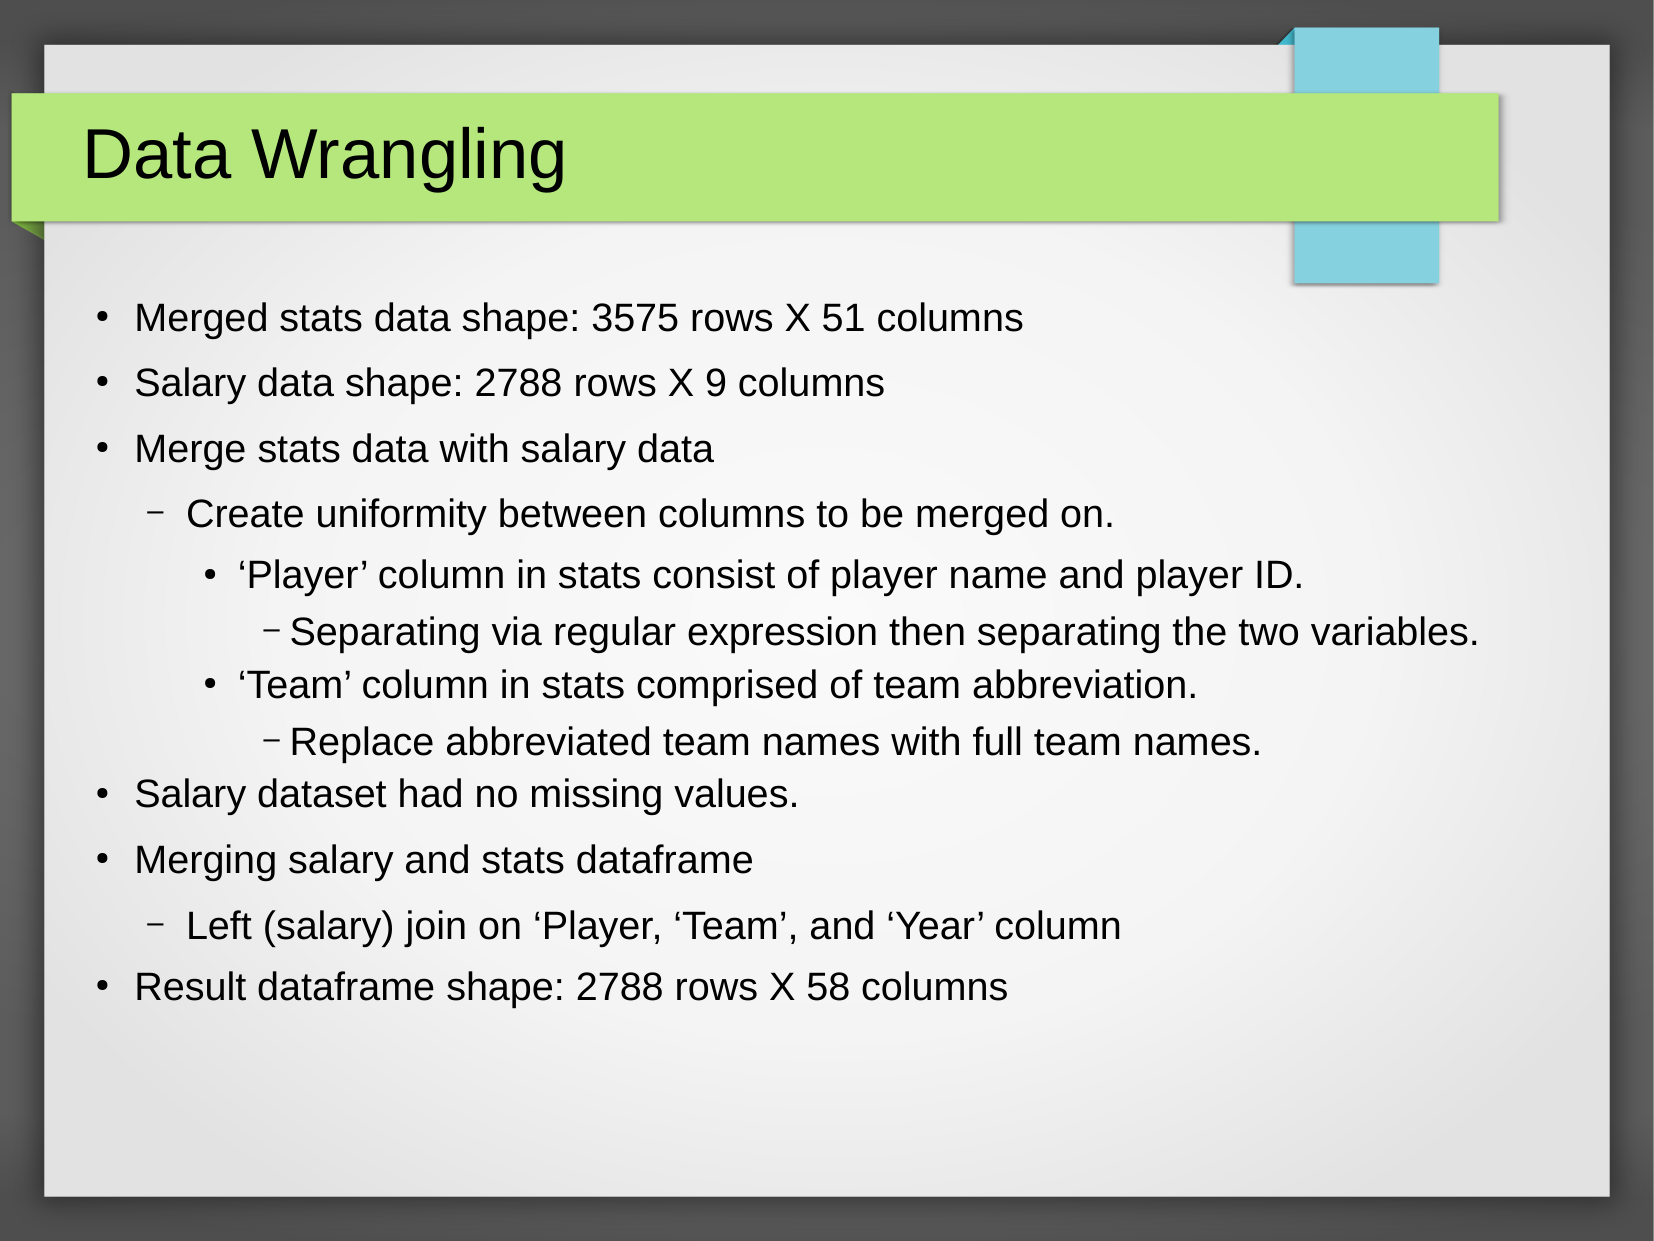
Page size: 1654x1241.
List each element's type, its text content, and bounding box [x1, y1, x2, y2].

picture [0, 0, 1654, 1241]
list Merged stats data shape: 3575 rows X 51 columns Salary data shape: 2788 rows X 9 columns Merge stats data with salary data Create uniformity between columns to be merged on. ‘Player’ column in stats consist of player name and player ID. Separating via regular expression then separating the two variables. ‘Team’ column in stats comprised of team abbreviation. Replace abbreviated team names with full team names. Salary dataset had no missing values. Merging salary and stats dataframe Left (salary) join on ‘Player, ‘Team’, and ‘Year’ column Result dataframe shape: 2788 rows X 58 columns [82, 295, 1571, 1015]
title Data Wrangling [82, 94, 1264, 213]
